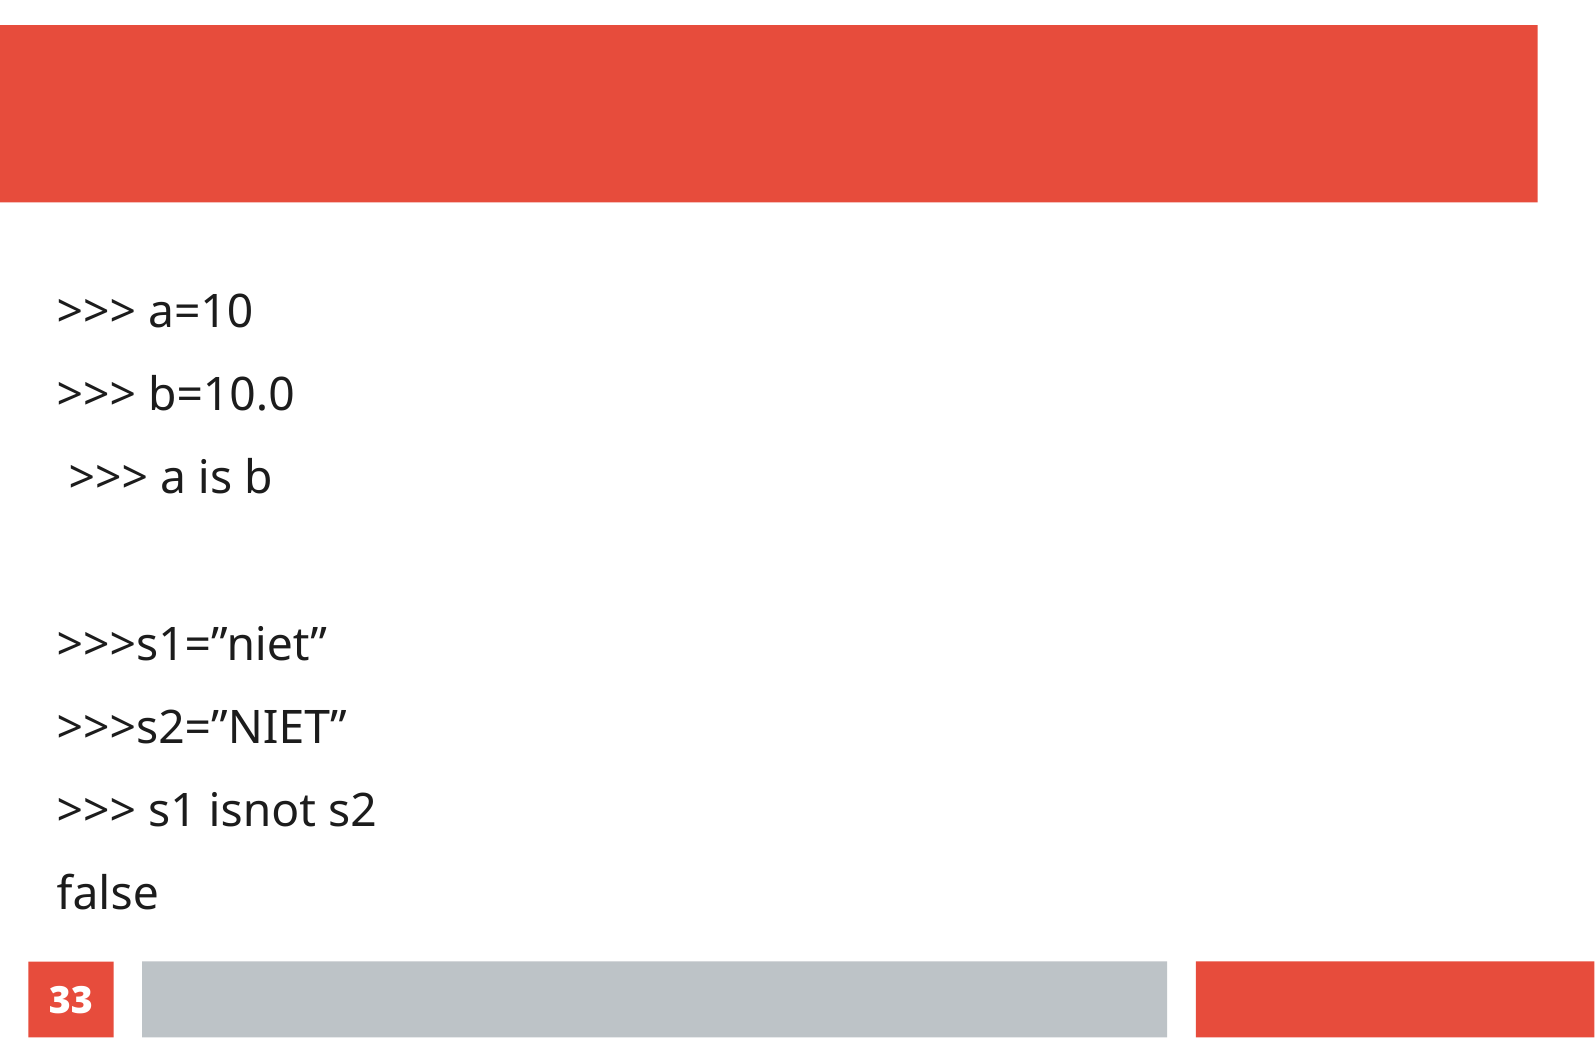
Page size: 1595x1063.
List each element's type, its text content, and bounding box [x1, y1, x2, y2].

list >>> a=10 >>> b=10.0 >>> a is b >>>s1=”niet” >>>s2=”NIET” >>> s1 isnot s2 false [56, 278, 1509, 937]
